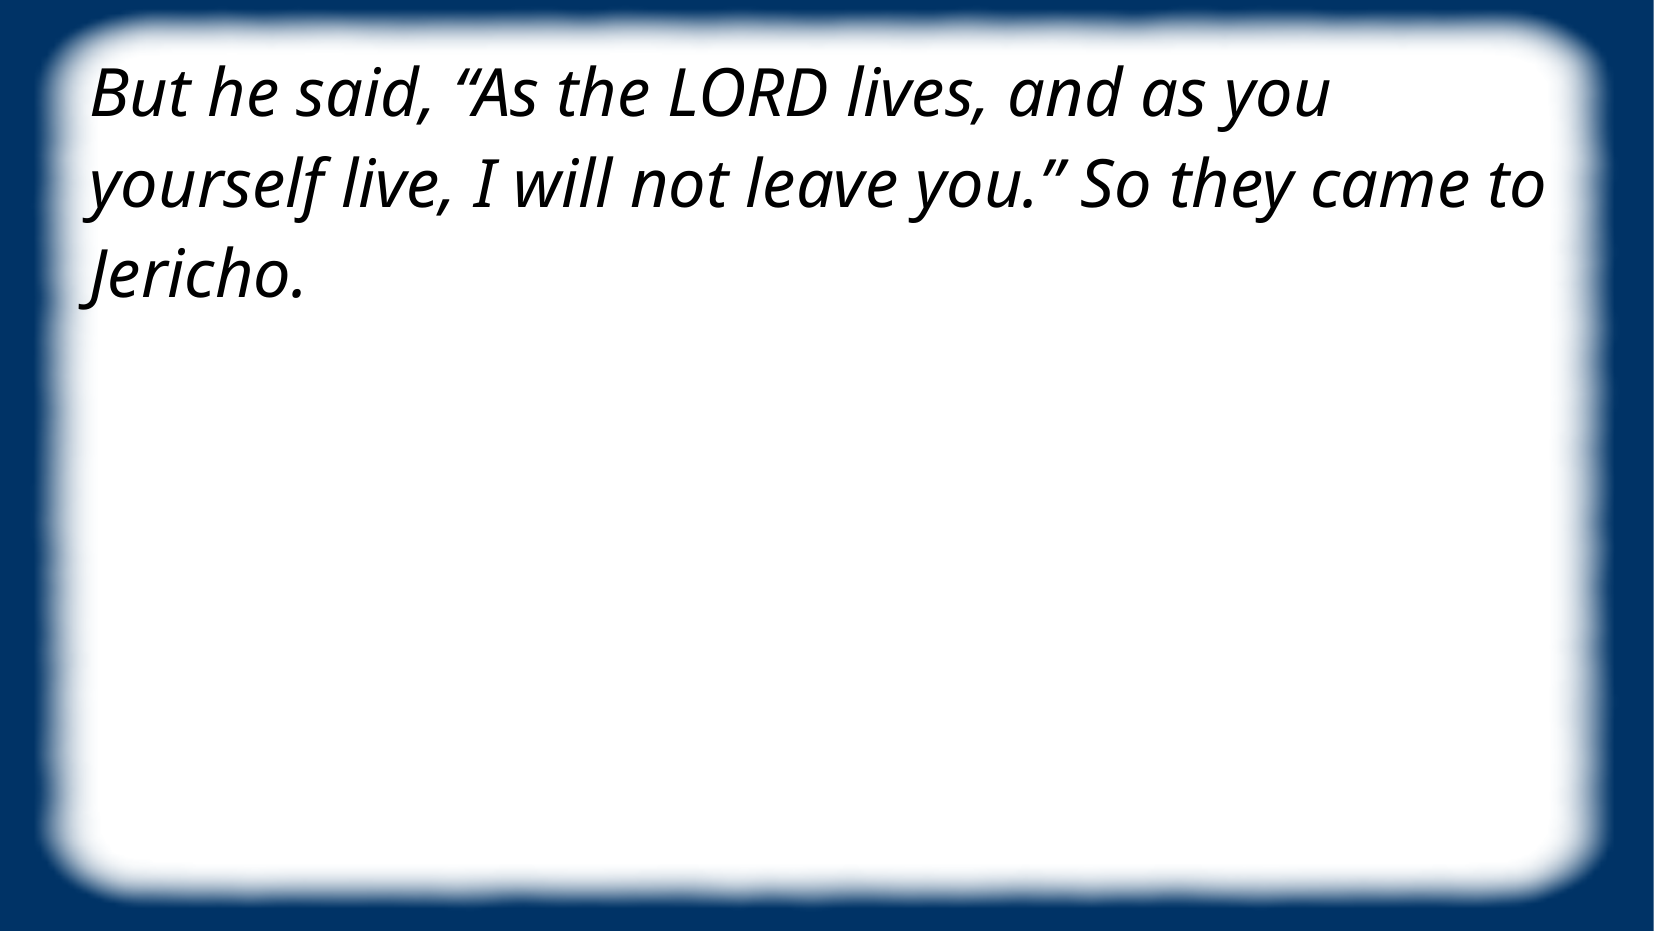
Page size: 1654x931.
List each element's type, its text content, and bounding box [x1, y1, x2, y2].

picture [0, 0, 1654, 931]
text_box But he said, “As the LORD lives, and as you yourself live, I will not leave you.” So they came to Jericho. [75, 37, 1591, 361]
